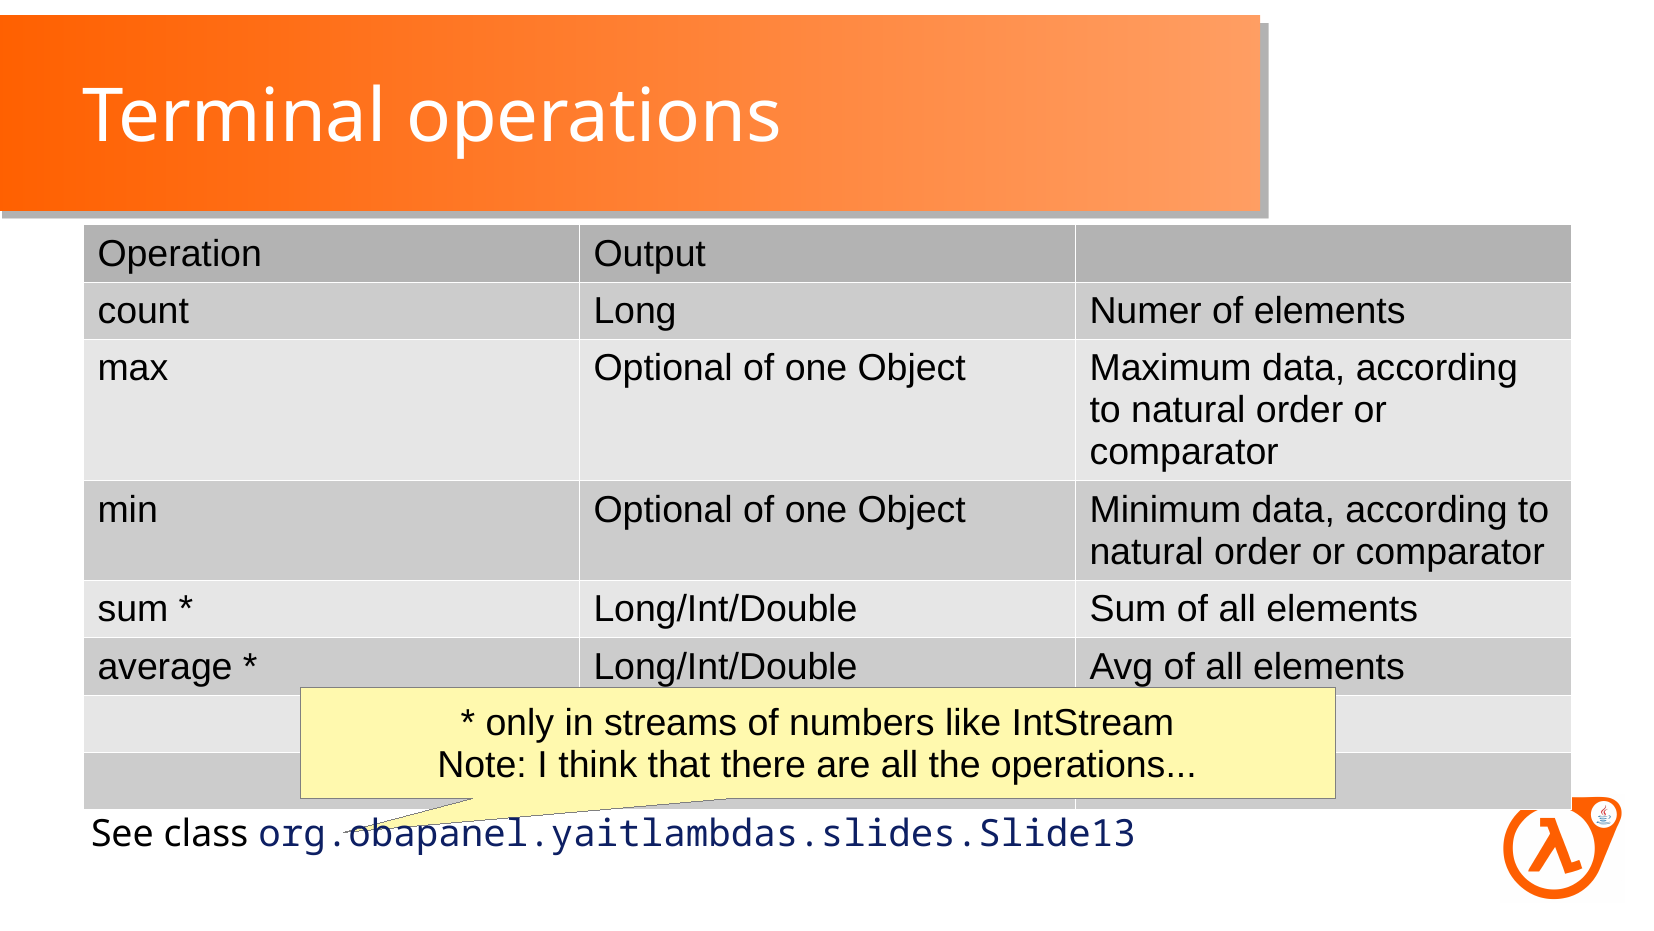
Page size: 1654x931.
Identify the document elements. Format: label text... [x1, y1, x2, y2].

table_cell [1336, 696, 1571, 752]
table_cell [84, 696, 300, 752]
table_cell max [84, 340, 579, 480]
table_cell [84, 753, 300, 798]
title Terminal operations [82, 35, 1235, 189]
table_cell average * [84, 638, 579, 695]
table_cell [1129, 753, 1571, 809]
table_cell count [84, 283, 579, 339]
table_cell Optional of one Object [580, 340, 1075, 480]
table_header [1076, 225, 1571, 282]
table_header Operation [84, 225, 579, 282]
table_cell Optional of one Object [580, 481, 1075, 580]
table_cell Minimum data, according to natural order or comparator [1076, 481, 1571, 580]
picture [1500, 794, 1625, 903]
table_cell Numer of elements [1076, 283, 1571, 339]
table_cell Long/Int/Double [580, 581, 1075, 637]
table_cell Maximum data, according to natural order or comparator [1076, 340, 1571, 480]
table_cell Long/Int/Double [580, 638, 1075, 687]
table_cell Avg of all elements [1076, 638, 1571, 695]
table_header Output [580, 225, 1075, 282]
text_box See class org.obapanel.yaitlambdas.slides.Slide13 [76, 798, 1129, 856]
table_cell Long [580, 283, 1075, 339]
table_cell min [84, 481, 579, 580]
table_cell Sum of all elements [1076, 581, 1571, 637]
table_cell sum * [84, 581, 579, 637]
text_box * only in streams of numbers like IntStream Note: I think that there are all the operations... [300, 687, 1336, 799]
